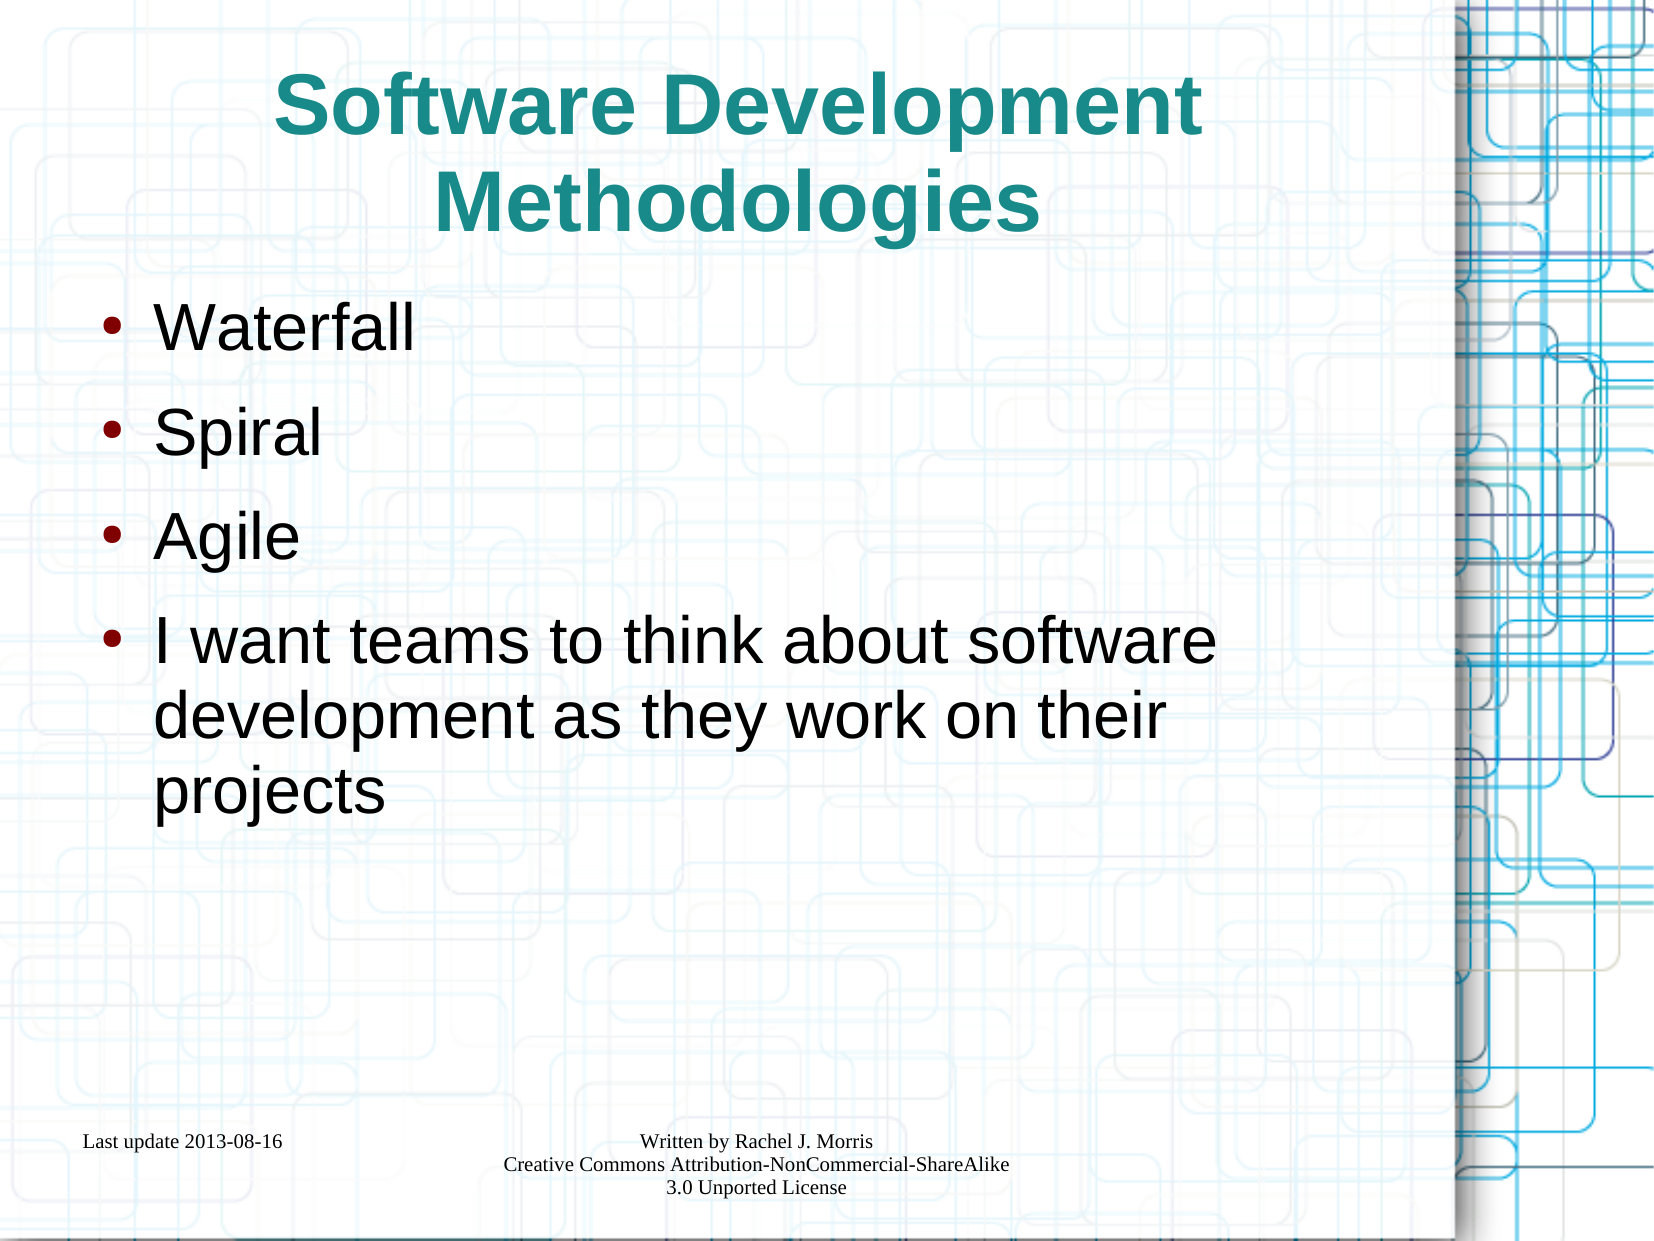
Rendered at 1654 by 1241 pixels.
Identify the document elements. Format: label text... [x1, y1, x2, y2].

picture [0, 0, 1654, 1241]
title Software Development Methodologies [59, 49, 1418, 257]
list Waterfall Spiral Agile I want teams to think about software development as they work on their projects [82, 290, 1418, 1010]
